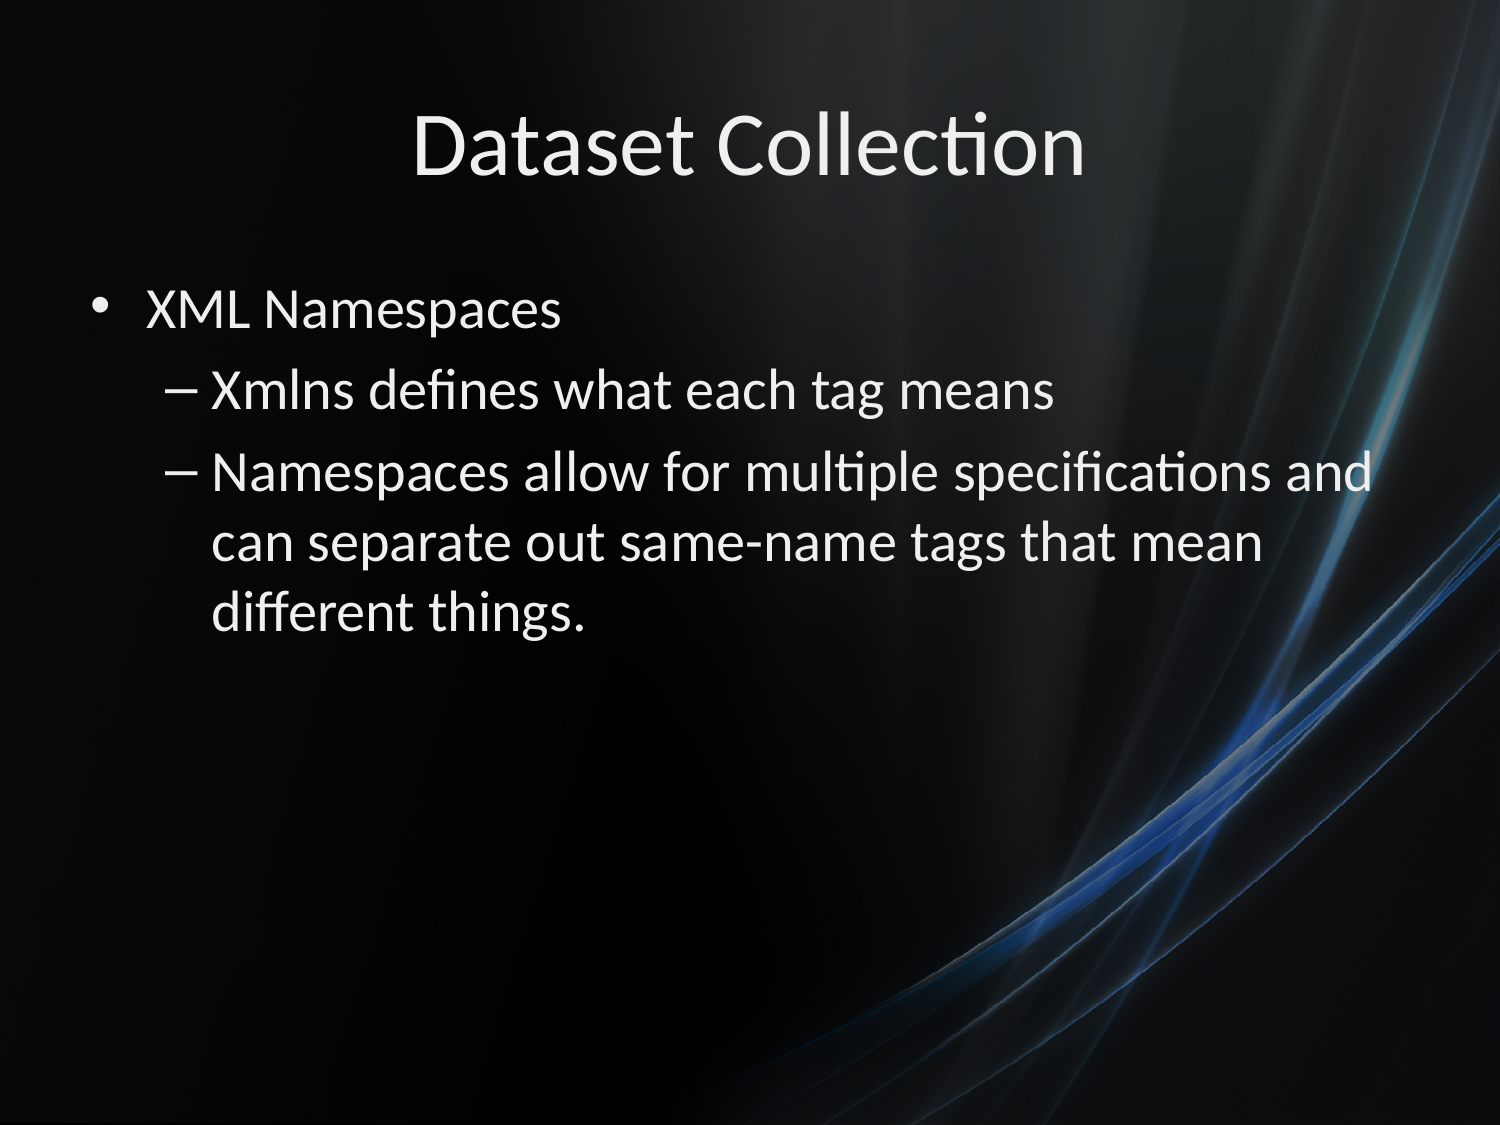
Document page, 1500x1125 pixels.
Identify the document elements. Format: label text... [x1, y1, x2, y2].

list XML Namespaces Xmlns defines what each tag means Namespaces allow for multiple specifications and can separate out same-name tags that mean different things. [75, 262, 1425, 1005]
picture [0, 0, 1500, 1125]
title Dataset Collection [75, 45, 1425, 233]
